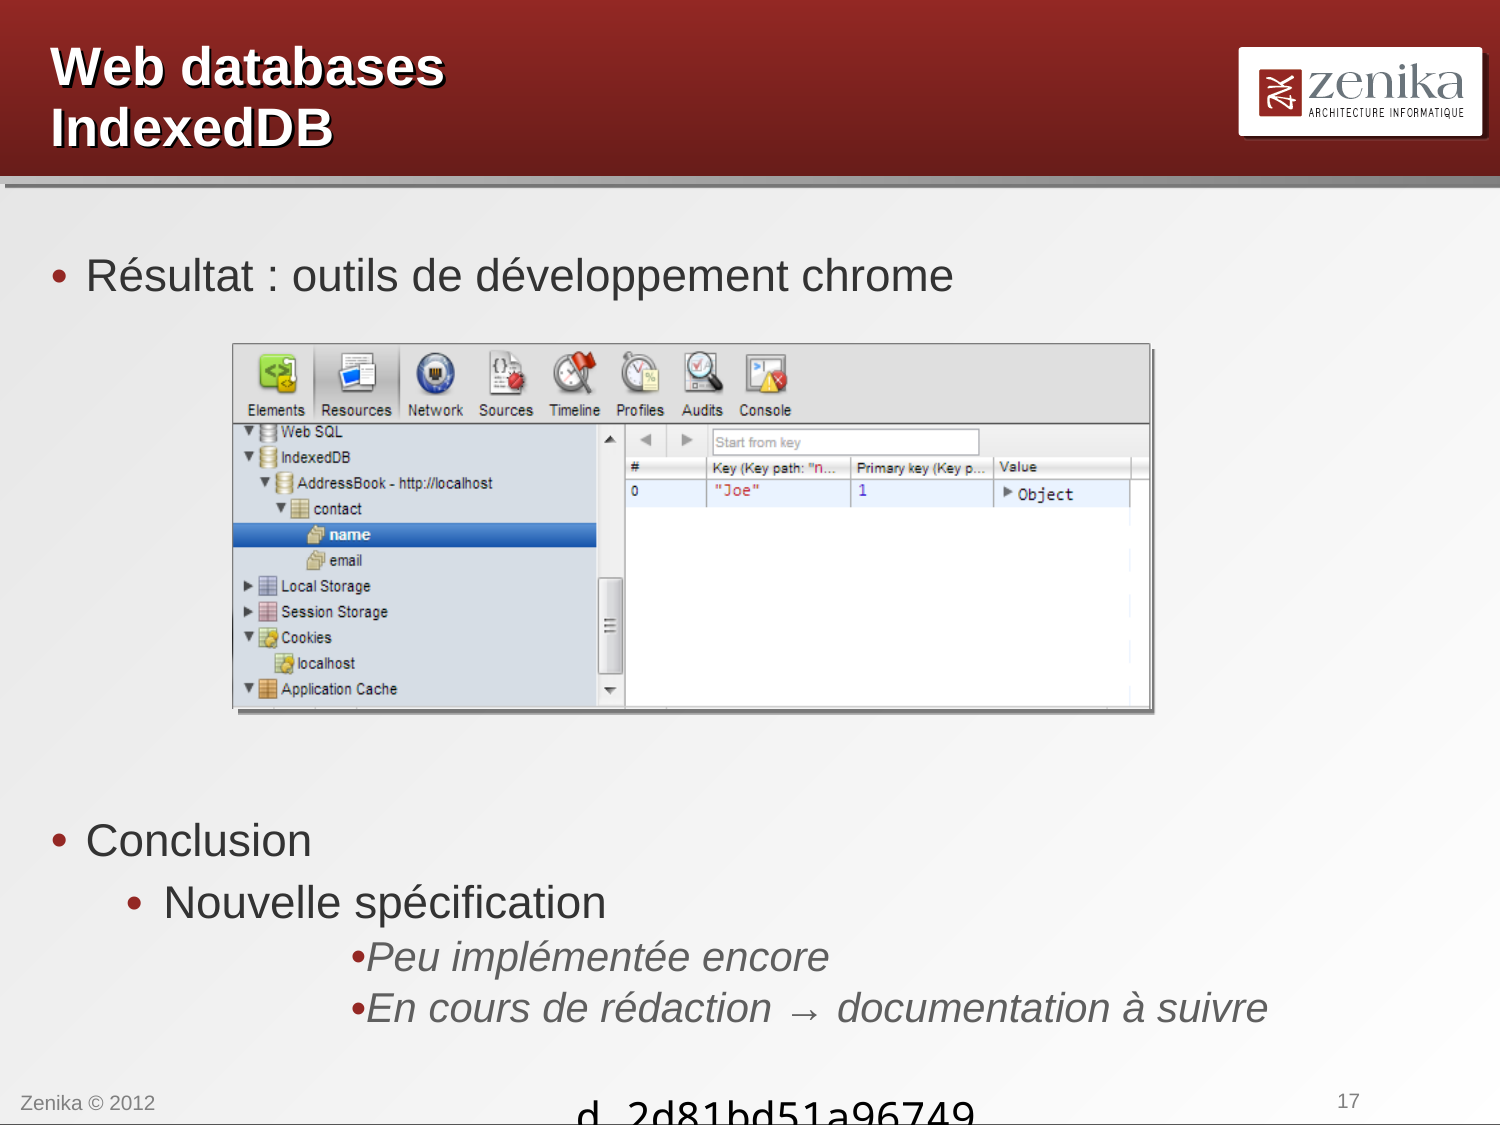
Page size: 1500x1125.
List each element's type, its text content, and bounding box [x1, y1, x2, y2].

list Résultat : outils de développement chrome Conclusion Nouvelle spécification Peu implémentée encore En cours de rédaction → documentation à suivre [50, 249, 1435, 1079]
title Web databases IndexedDB [50, 15, 1206, 180]
picture [1257, 58, 1464, 125]
picture [232, 343, 1152, 709]
